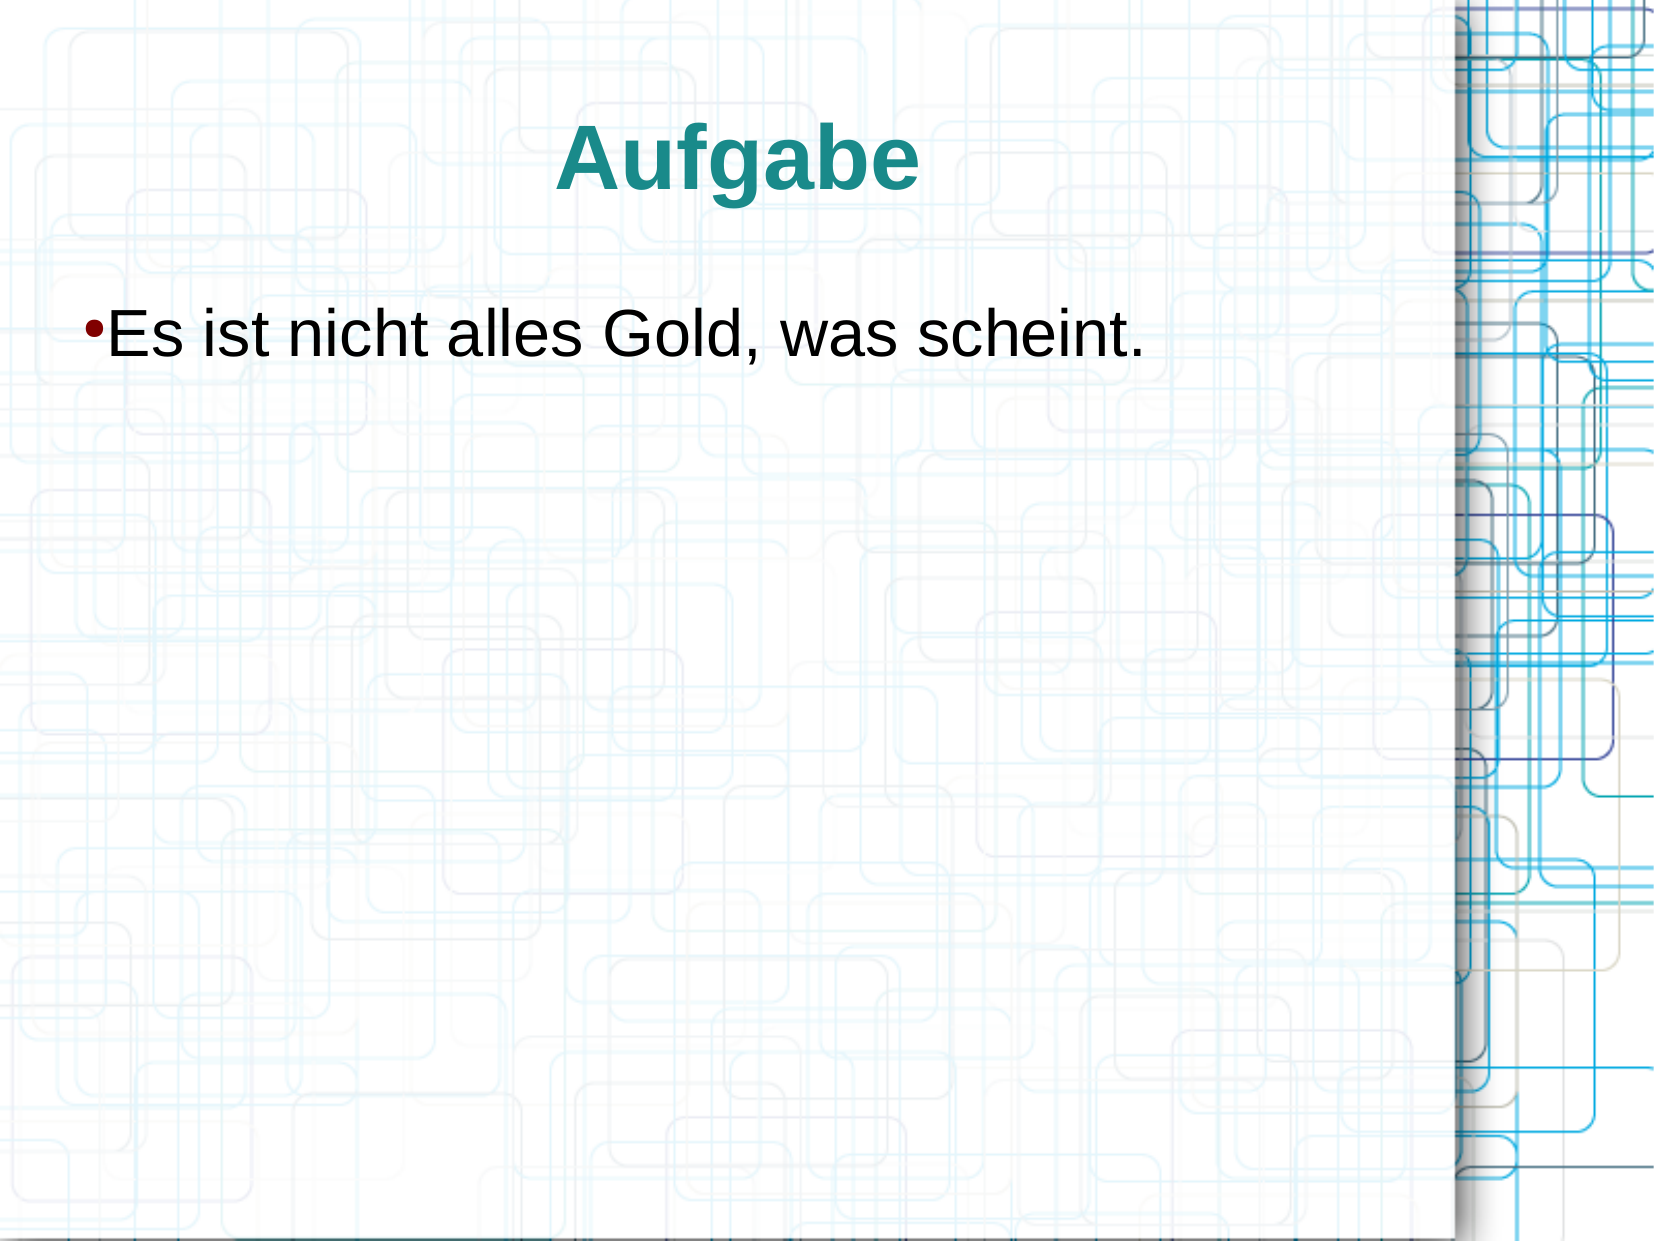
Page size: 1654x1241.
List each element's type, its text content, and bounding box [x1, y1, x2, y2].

title Aufgabe [59, 49, 1418, 257]
list Es ist nicht alles Gold, was scheint. [82, 290, 1418, 1109]
